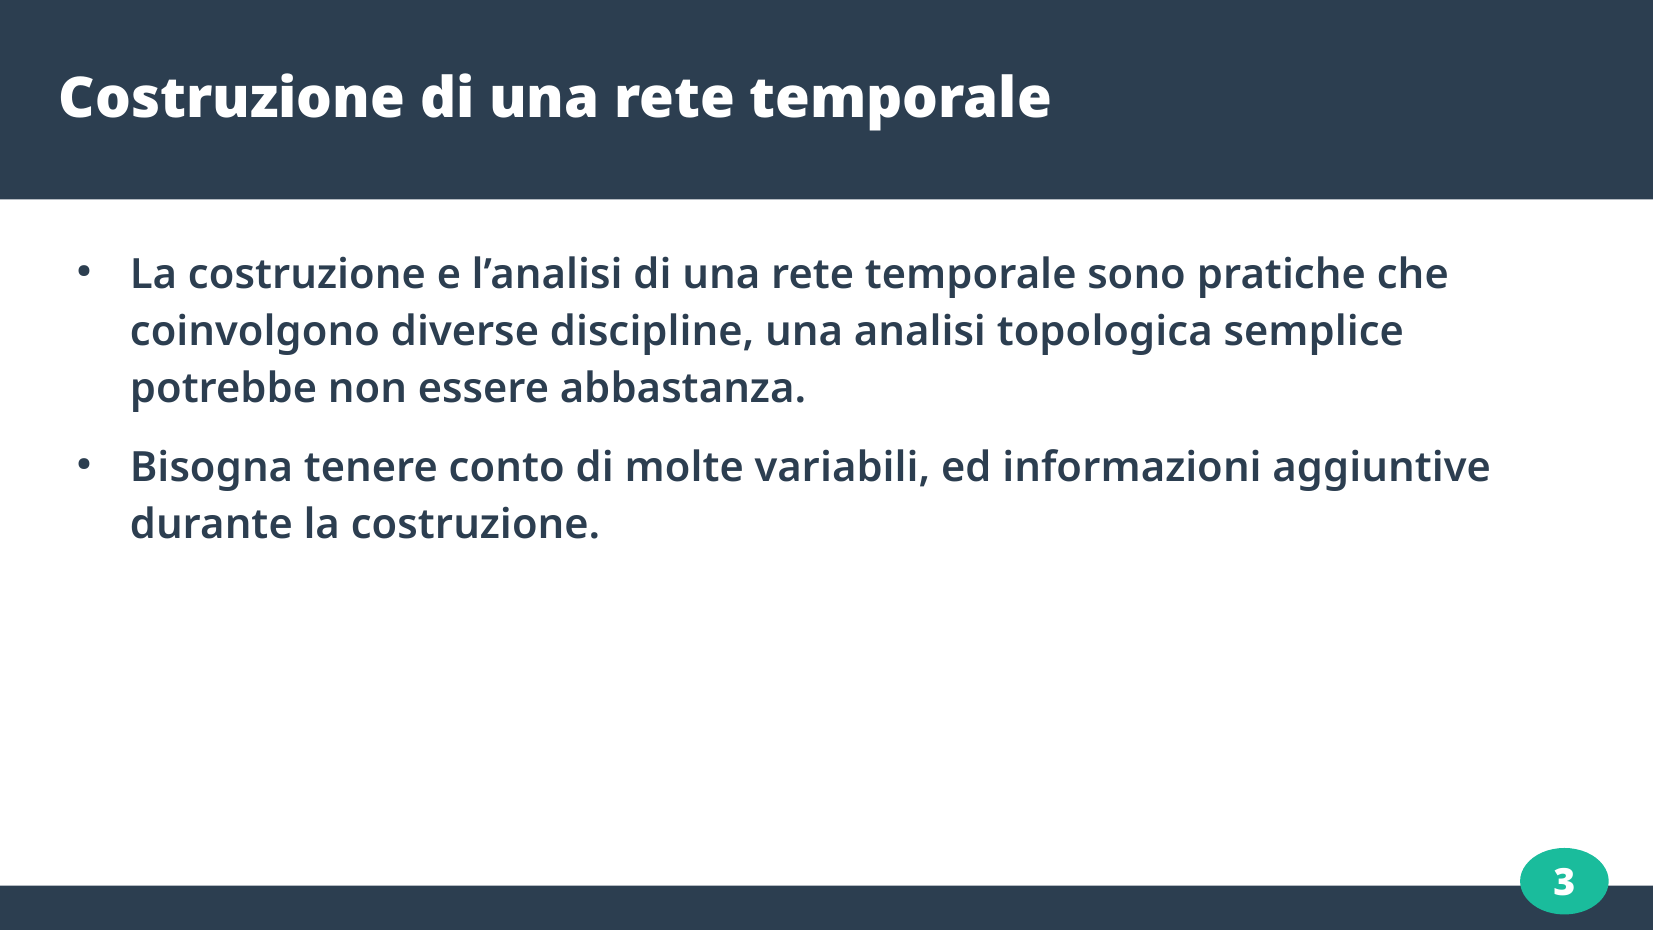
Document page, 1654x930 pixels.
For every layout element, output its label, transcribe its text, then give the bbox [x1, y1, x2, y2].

title Costruzione di una rete temporale [58, 36, 1594, 155]
list La costruzione e l’analisi di una rete temporale sono pratiche che coinvolgono diverse discipline, una analisi topologica semplice potrebbe non essere abbastanza. Bisogna tenere conto di molte variabili, ed informazioni aggiuntive durante la costruzione. [58, 243, 1594, 864]
